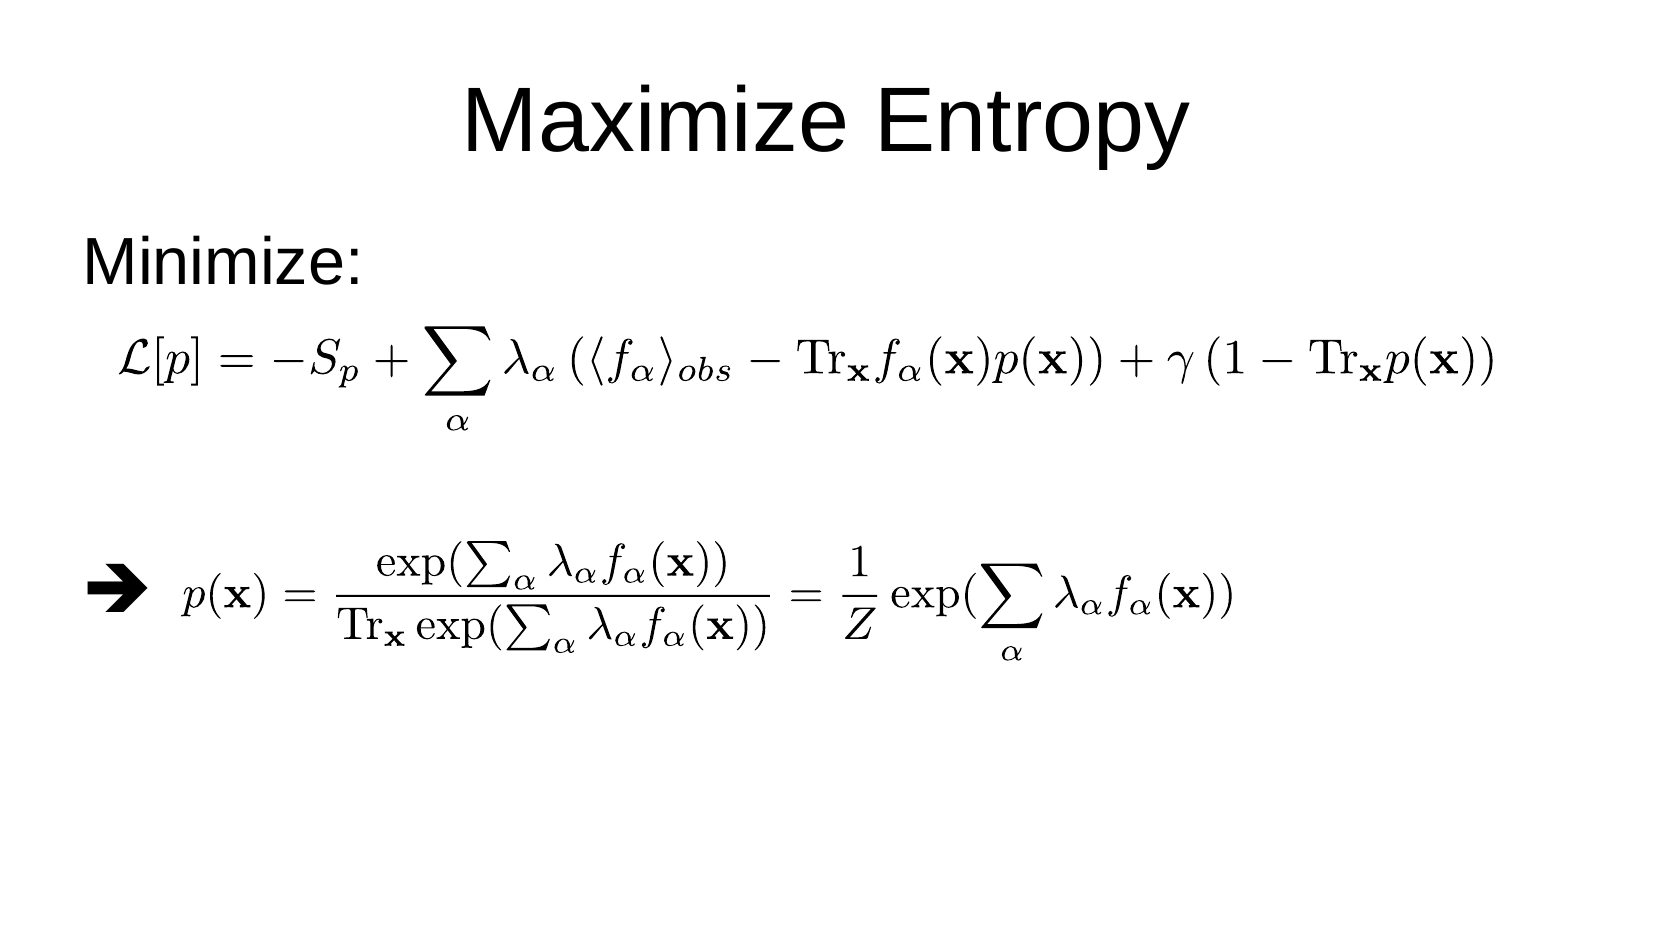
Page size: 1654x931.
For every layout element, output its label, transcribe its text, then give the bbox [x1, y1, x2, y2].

title Maximize Entropy [82, 37, 1571, 193]
picture [179, 539, 1234, 663]
list Minimize:  [82, 217, 1571, 758]
picture [117, 326, 1493, 431]
